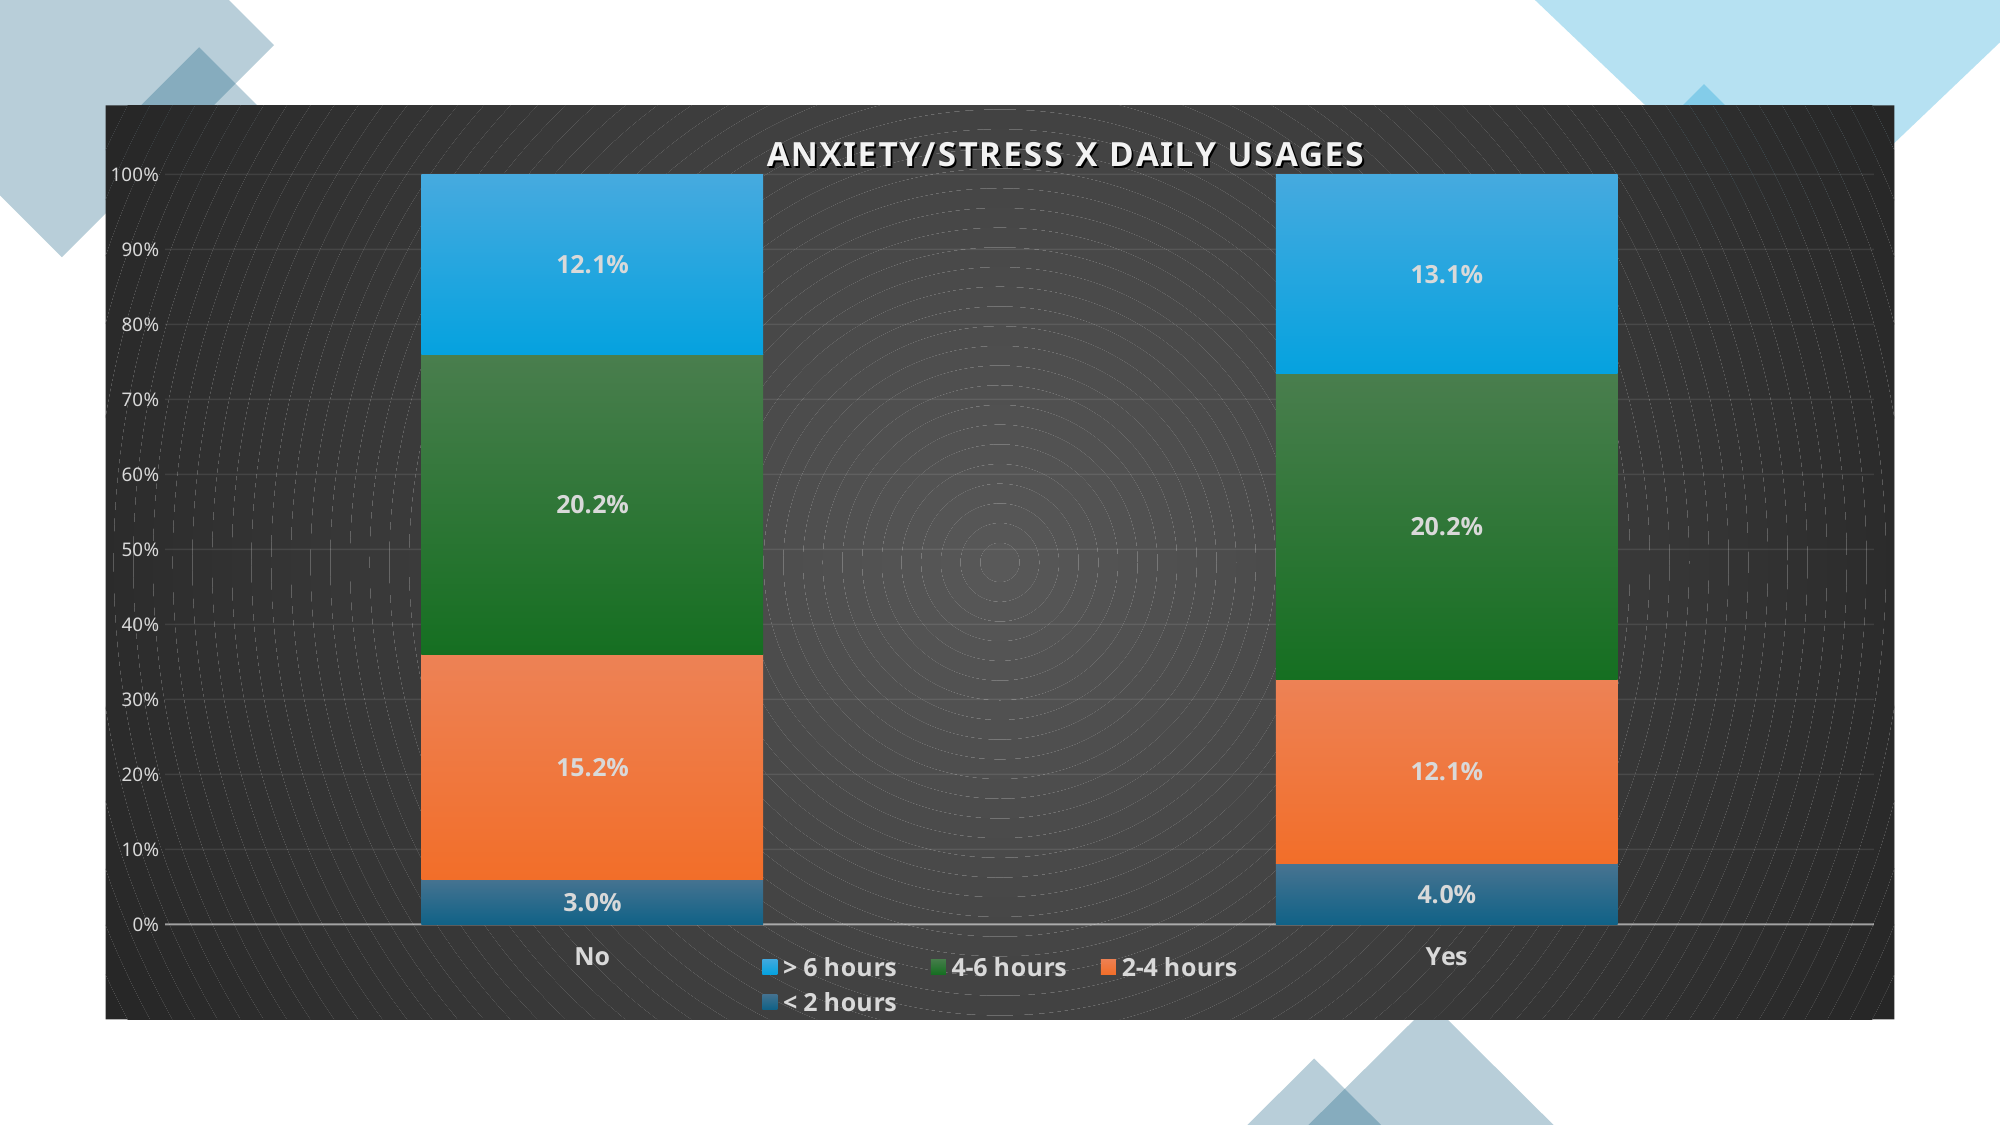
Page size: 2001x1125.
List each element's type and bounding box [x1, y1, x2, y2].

text_box [0, 0, 2000, 1125]
chart [105, 105, 1895, 1020]
